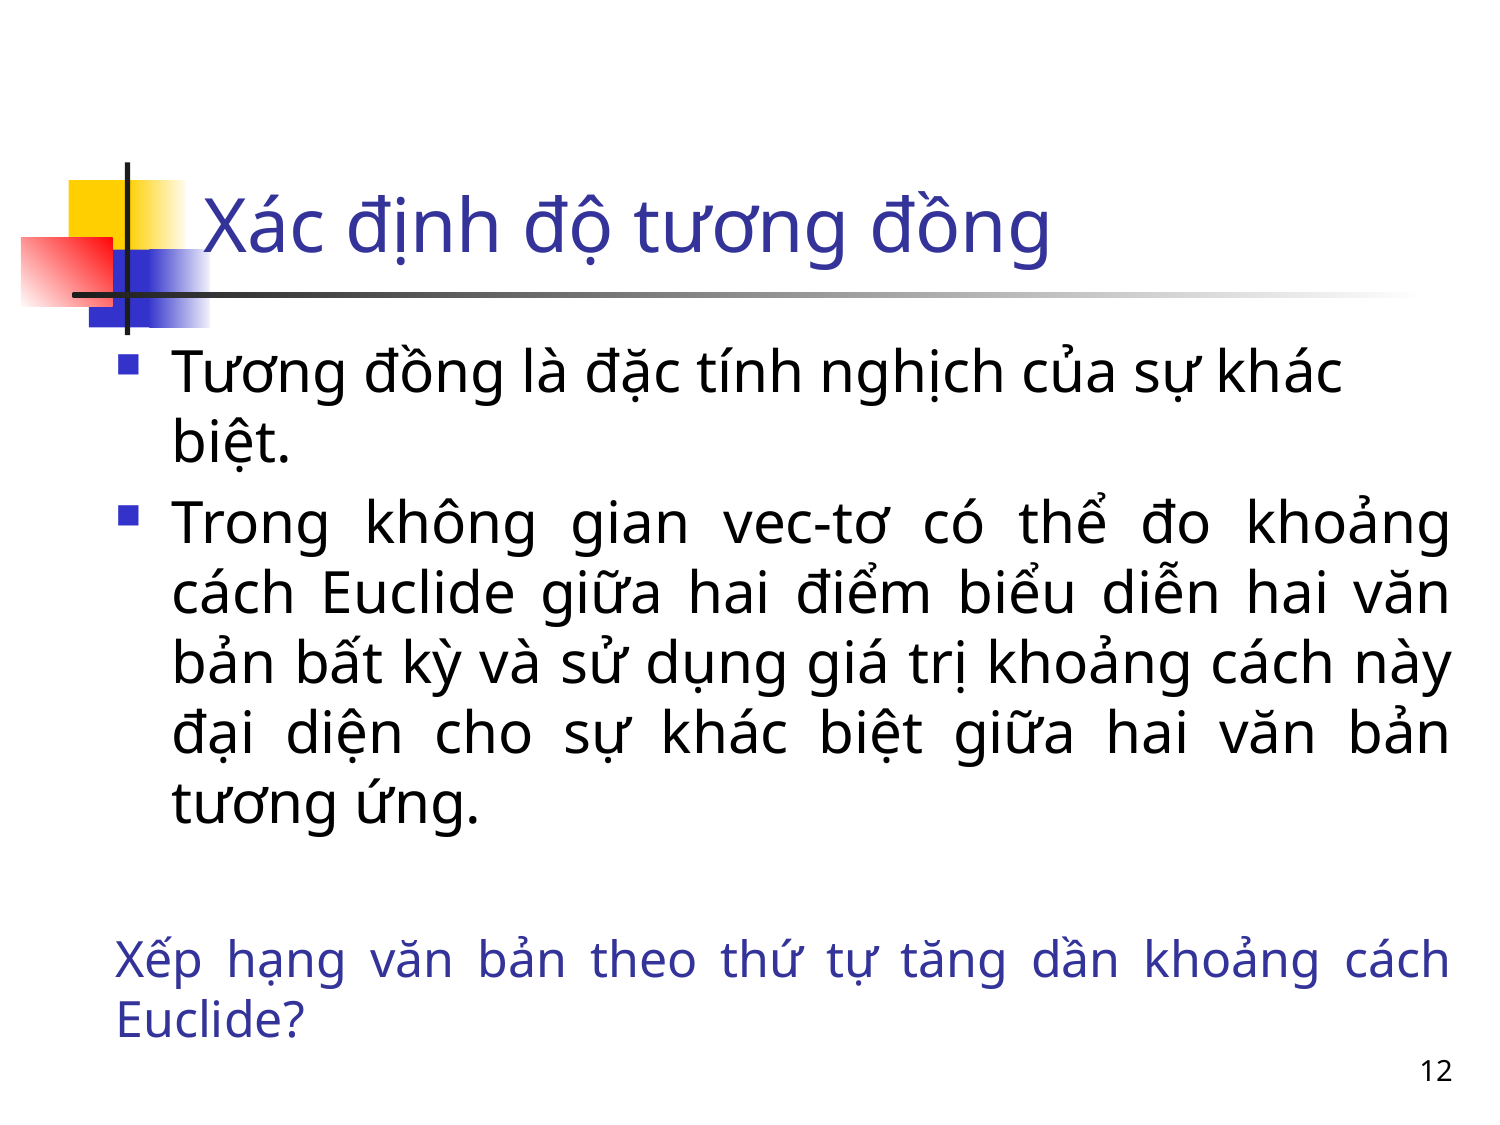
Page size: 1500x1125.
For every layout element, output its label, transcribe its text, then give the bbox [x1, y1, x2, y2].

list Tương đồng là đặc tính nghịch của sự khác biệt. Trong không gian vec-tơ có thể đo khoảng cách Euclide giữa hai điểm biểu diễn hai văn bản bất kỳ và sử dụng giá trị khoảng cách này đại diện cho sự khác biệt giữa hai văn bản tương ứng. Xếp hạng văn bản theo thứ tự tăng dần khoảng cách Euclide? [100, 326, 1468, 924]
title Xác định độ tương đồng [188, 35, 1468, 275]
slide_number <number> [1155, 1024, 1468, 1100]
